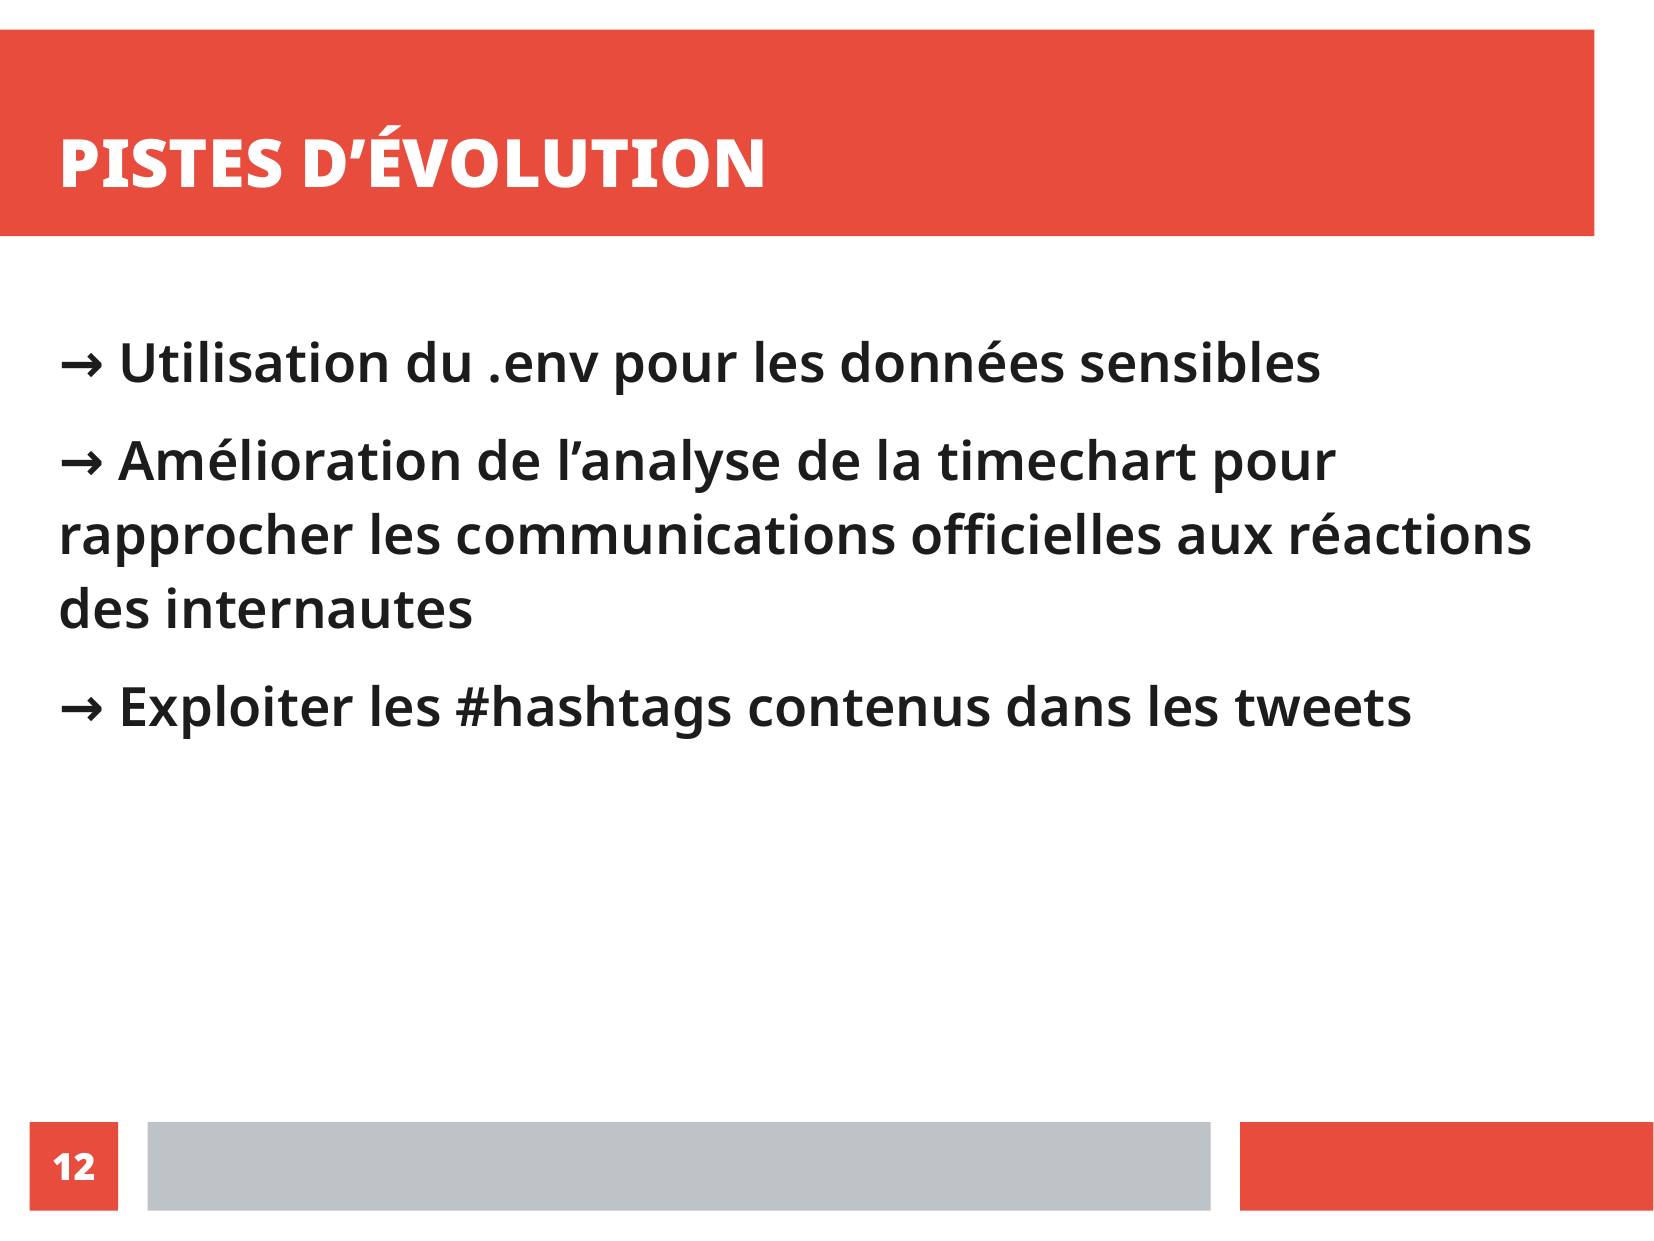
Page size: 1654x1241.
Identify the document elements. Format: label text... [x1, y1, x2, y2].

list → Utilisation du .env pour les données sensibles → Amélioration de l’analyse de la timechart pour rapprocher les communications officielles aux réactions des internautes → Exploiter les #hashtags contenus dans les tweets [58, 324, 1565, 1093]
title PISTES D’ÉVOLUTION [59, 59, 1595, 207]
